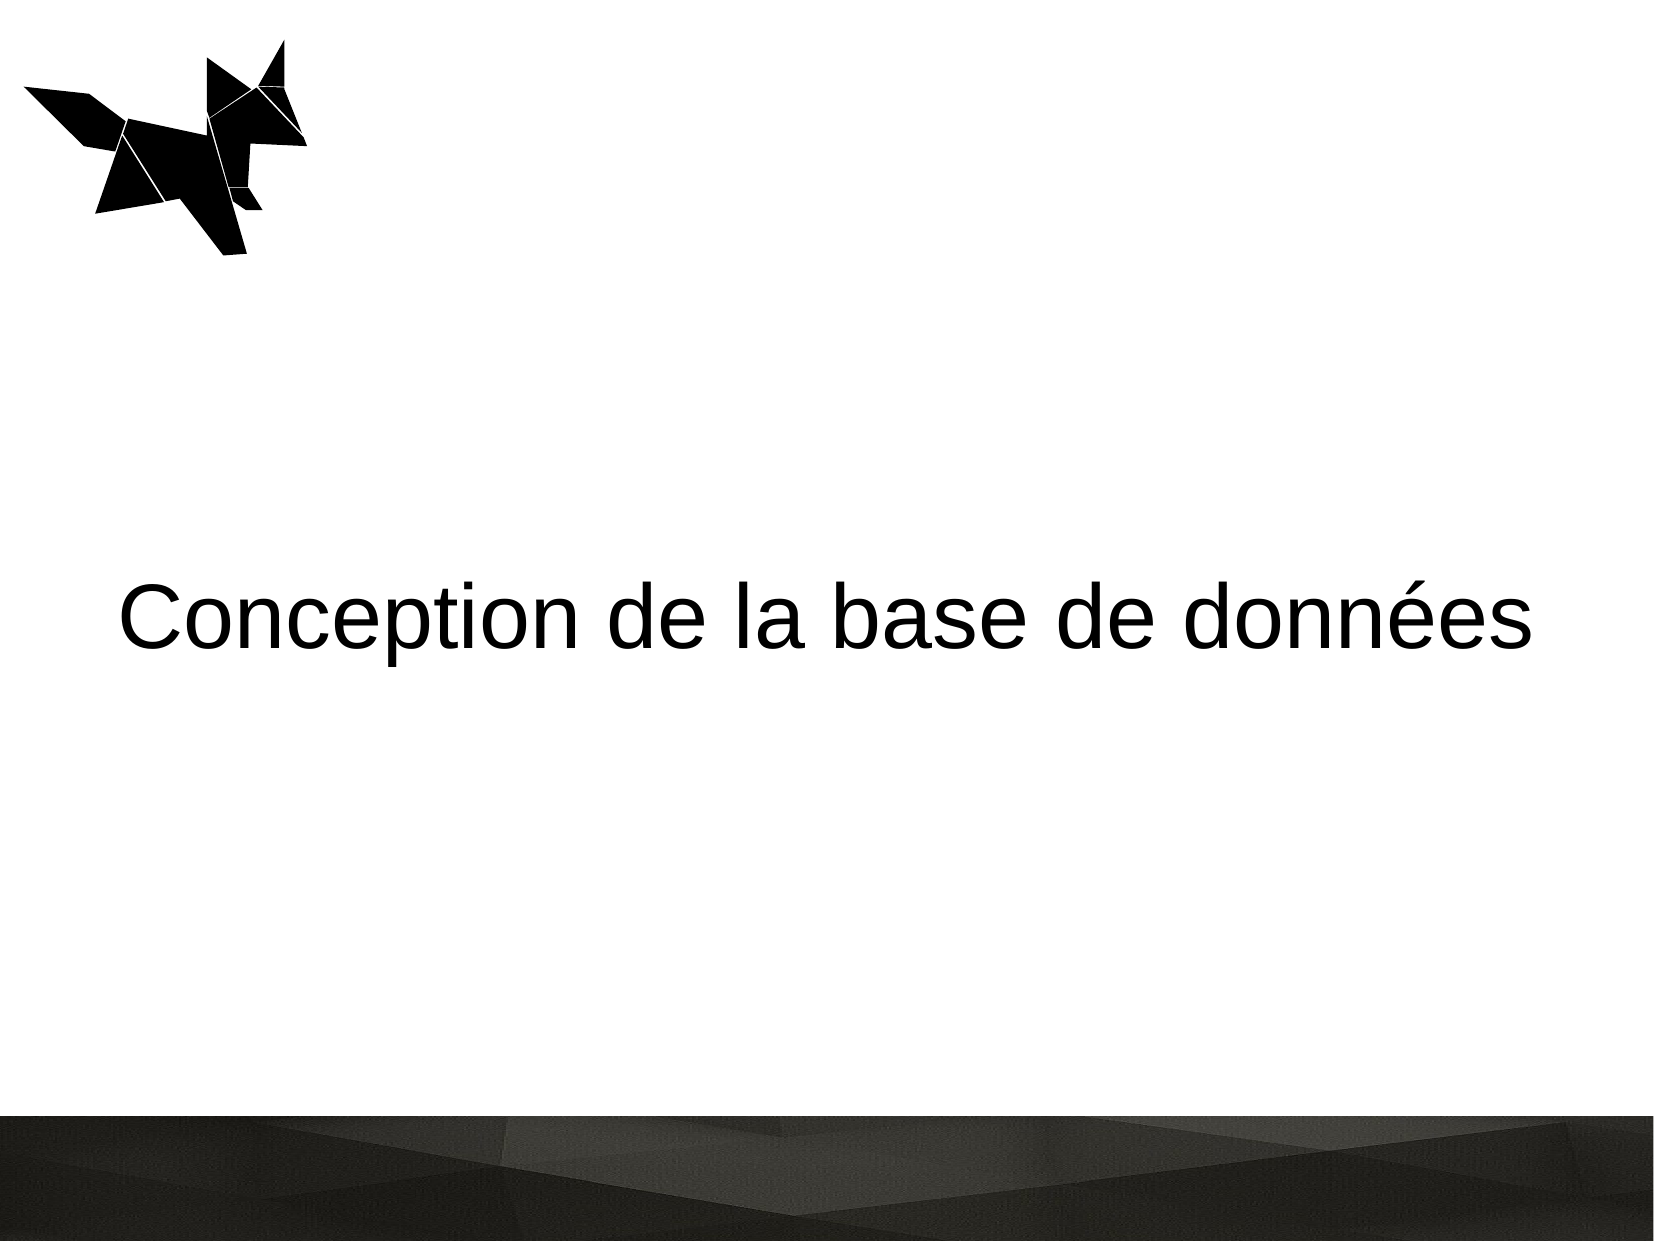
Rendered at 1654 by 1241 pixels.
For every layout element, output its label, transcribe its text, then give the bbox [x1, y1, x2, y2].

title Conception de la base de données [82, 513, 1571, 721]
picture [23, 30, 308, 319]
picture [0, 1116, 1654, 1241]
